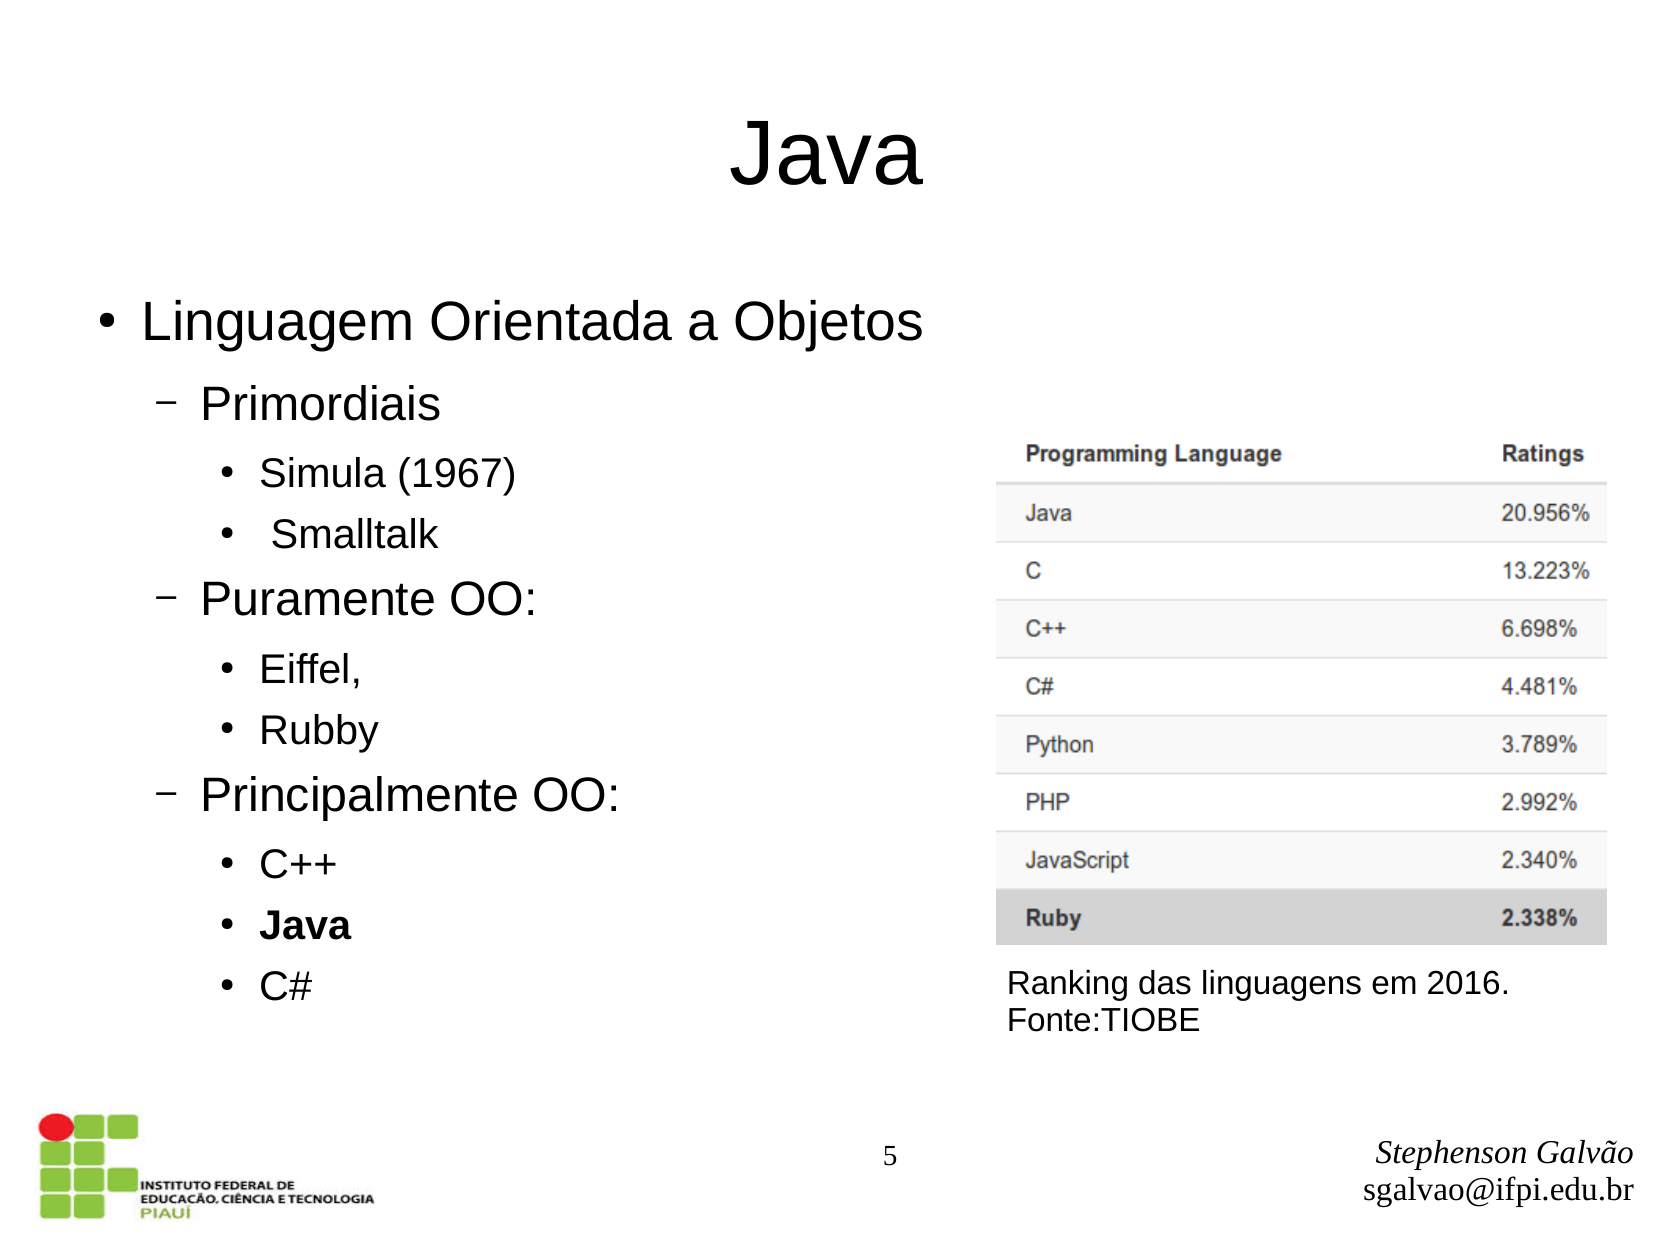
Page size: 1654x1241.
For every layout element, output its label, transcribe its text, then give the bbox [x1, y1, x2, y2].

text_box Ranking das linguagens em 2016. Fonte:TIOBE [992, 956, 1607, 1047]
title Java [82, 49, 1571, 257]
picture [996, 418, 1607, 945]
list Linguagem Orientada a Objetos Primordiais Simula (1967) Smalltalk Puramente OO: Eiffel, Rubby Principalmente OO: C++ Java C# [82, 290, 981, 1010]
picture [36, 1110, 378, 1229]
